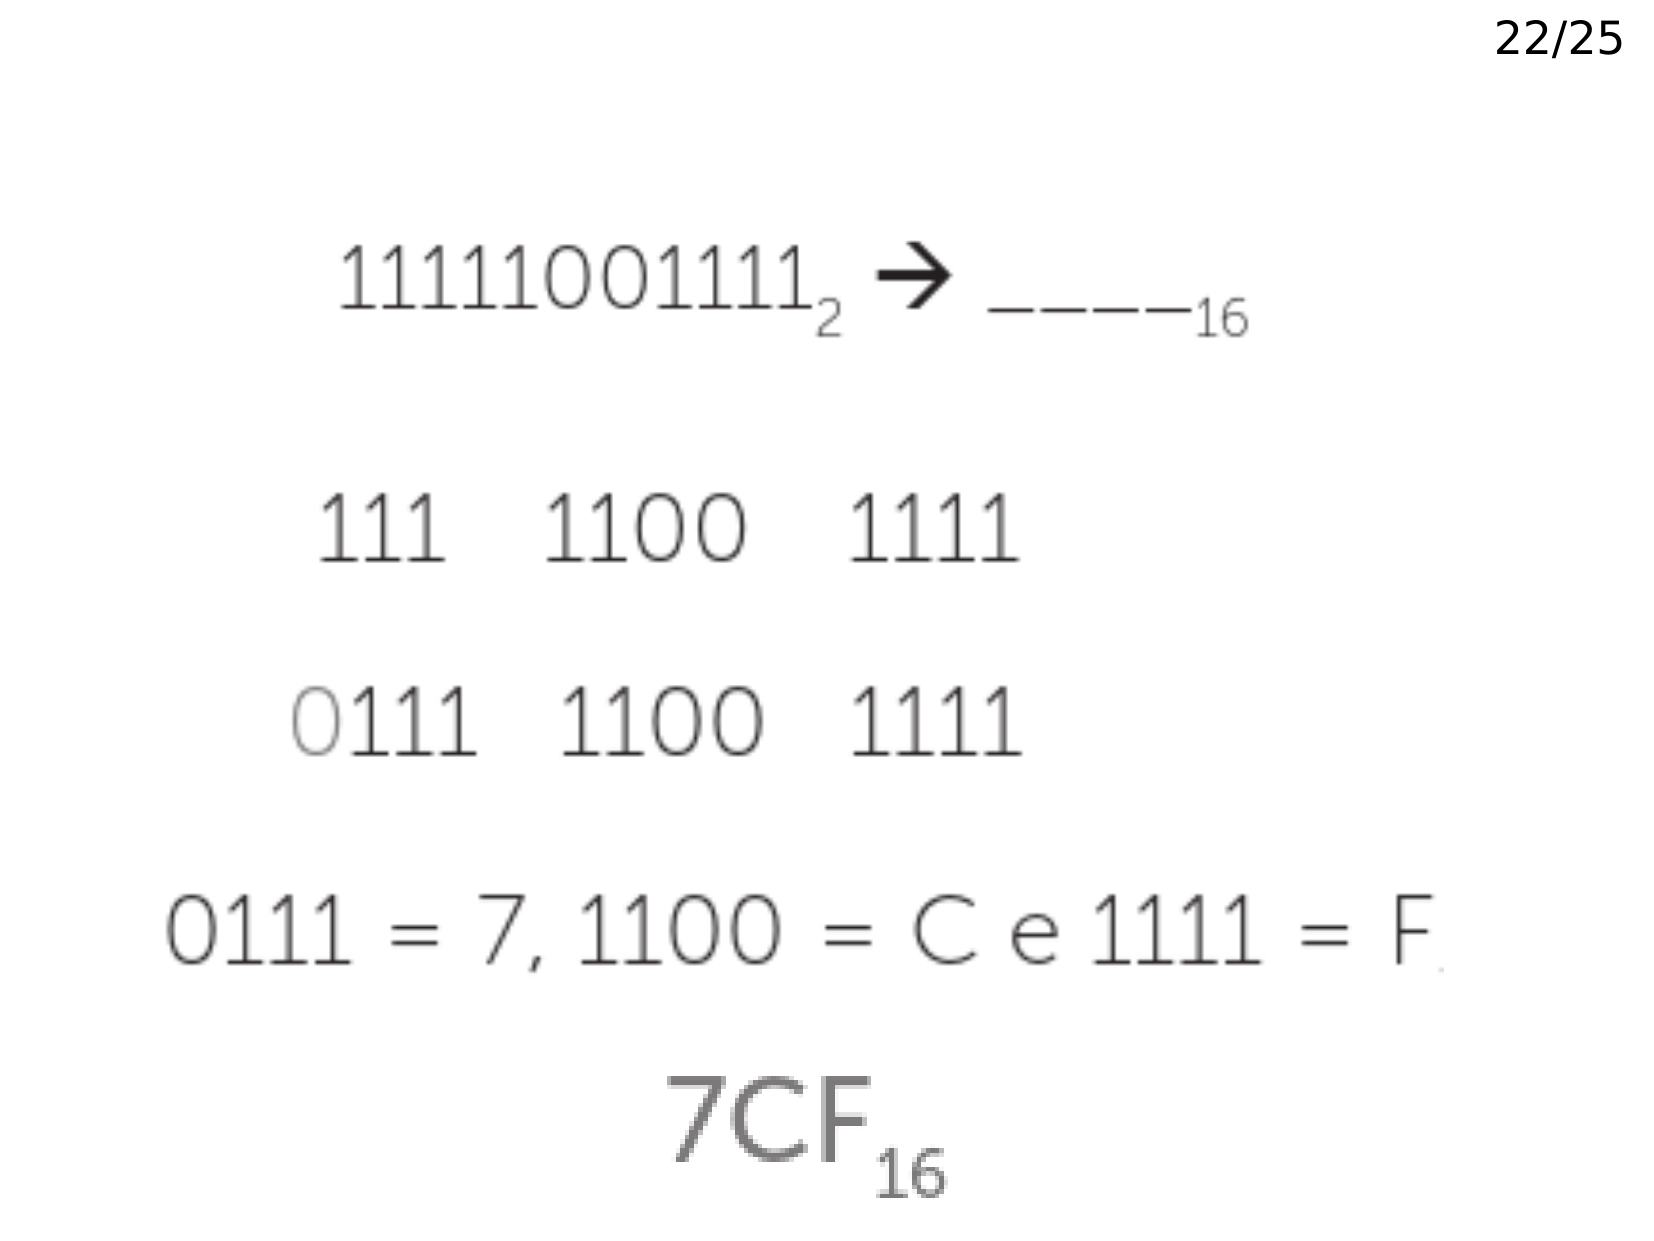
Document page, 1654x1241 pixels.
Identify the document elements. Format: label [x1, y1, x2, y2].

picture [335, 236, 1263, 359]
picture [299, 472, 1025, 578]
picture [649, 1058, 958, 1217]
picture [264, 661, 1050, 780]
picture [153, 873, 1444, 981]
